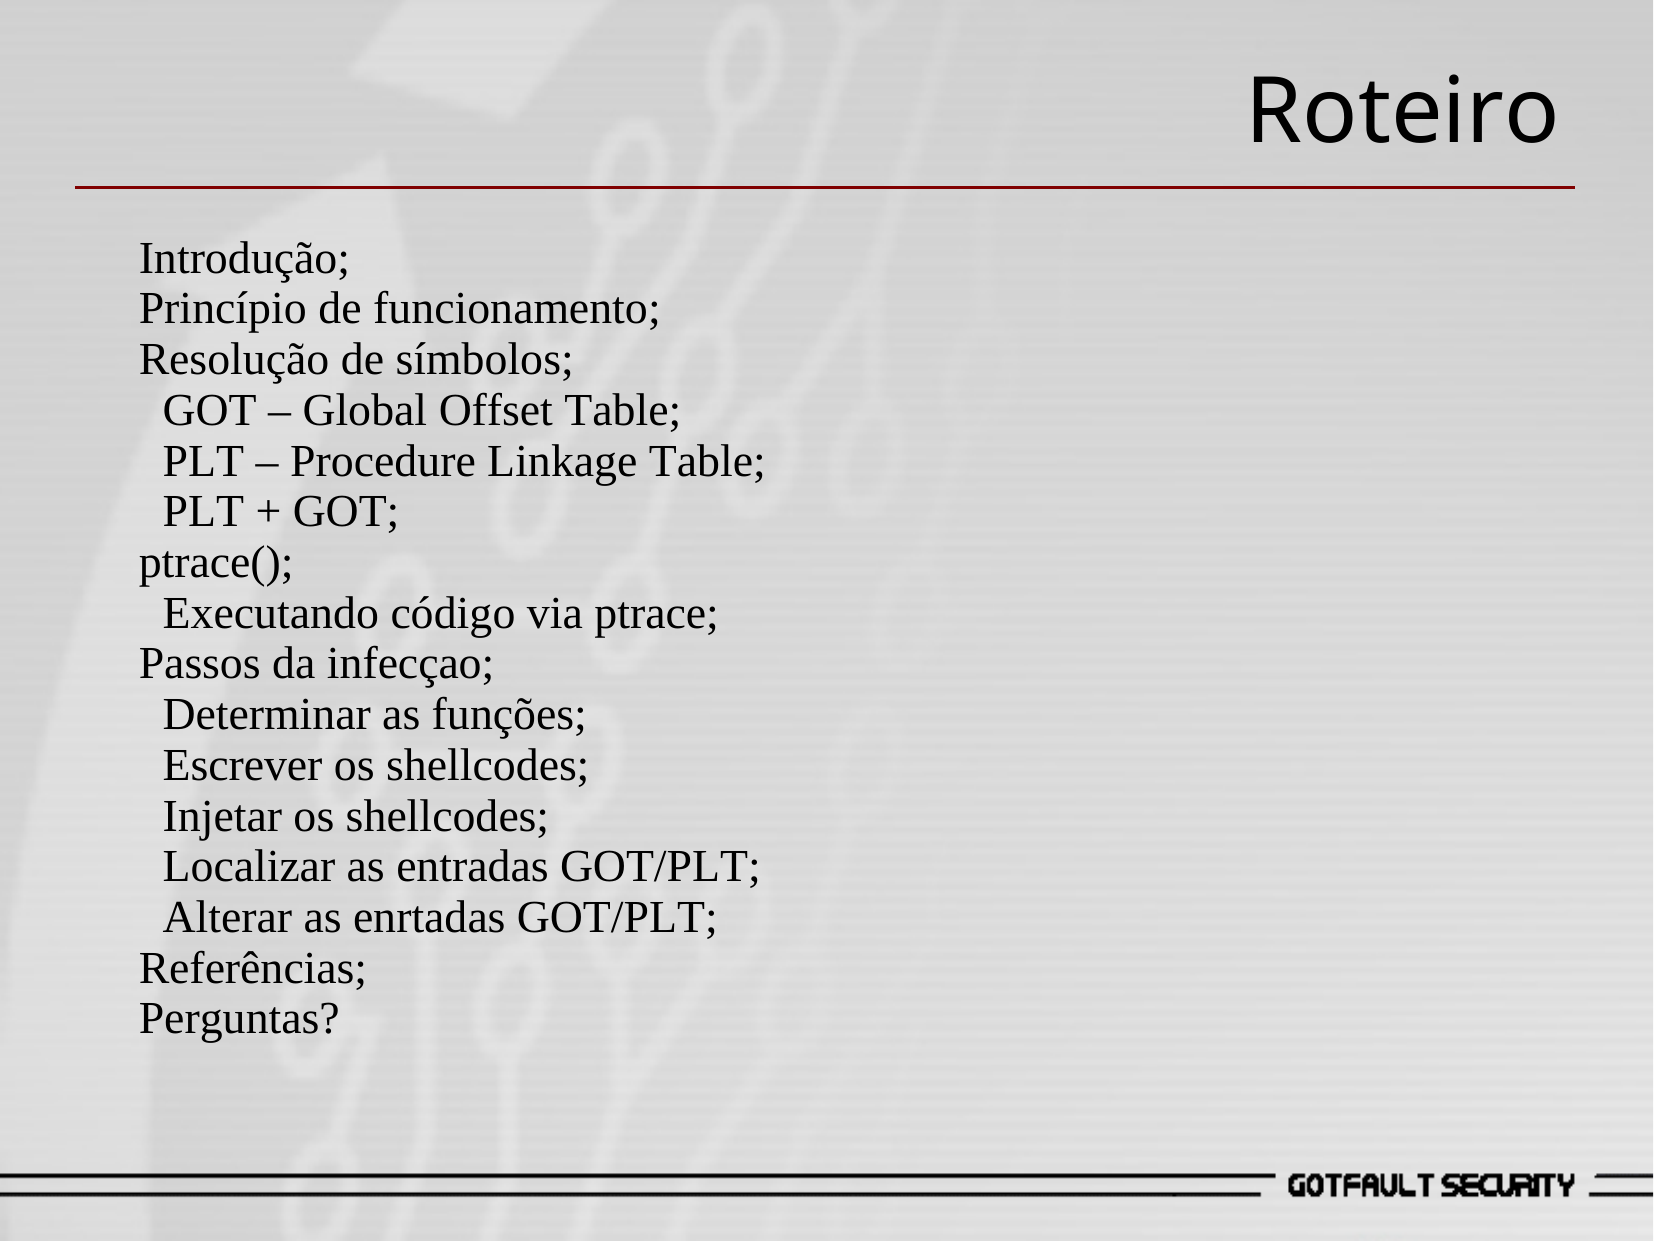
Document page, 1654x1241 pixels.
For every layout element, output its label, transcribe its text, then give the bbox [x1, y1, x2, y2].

picture [0, 0, 1654, 1241]
text_box Roteiro [75, 37, 1576, 196]
text_box Introdução; Princípio de funcionamento; Resolução de símbolos; GOT – Global Offset Table; PLT – Procedure Linkage Table; PLT + GOT; ptrace(); Executando código via ptrace; Passos da infecçao; Determinar as funções; Escrever os shellcodes; Injetar os shellcodes; Localizar as entradas GOT/PLT; Alterar as enrtadas GOT/PLT; Referências; Perguntas? [112, 225, 1388, 1129]
